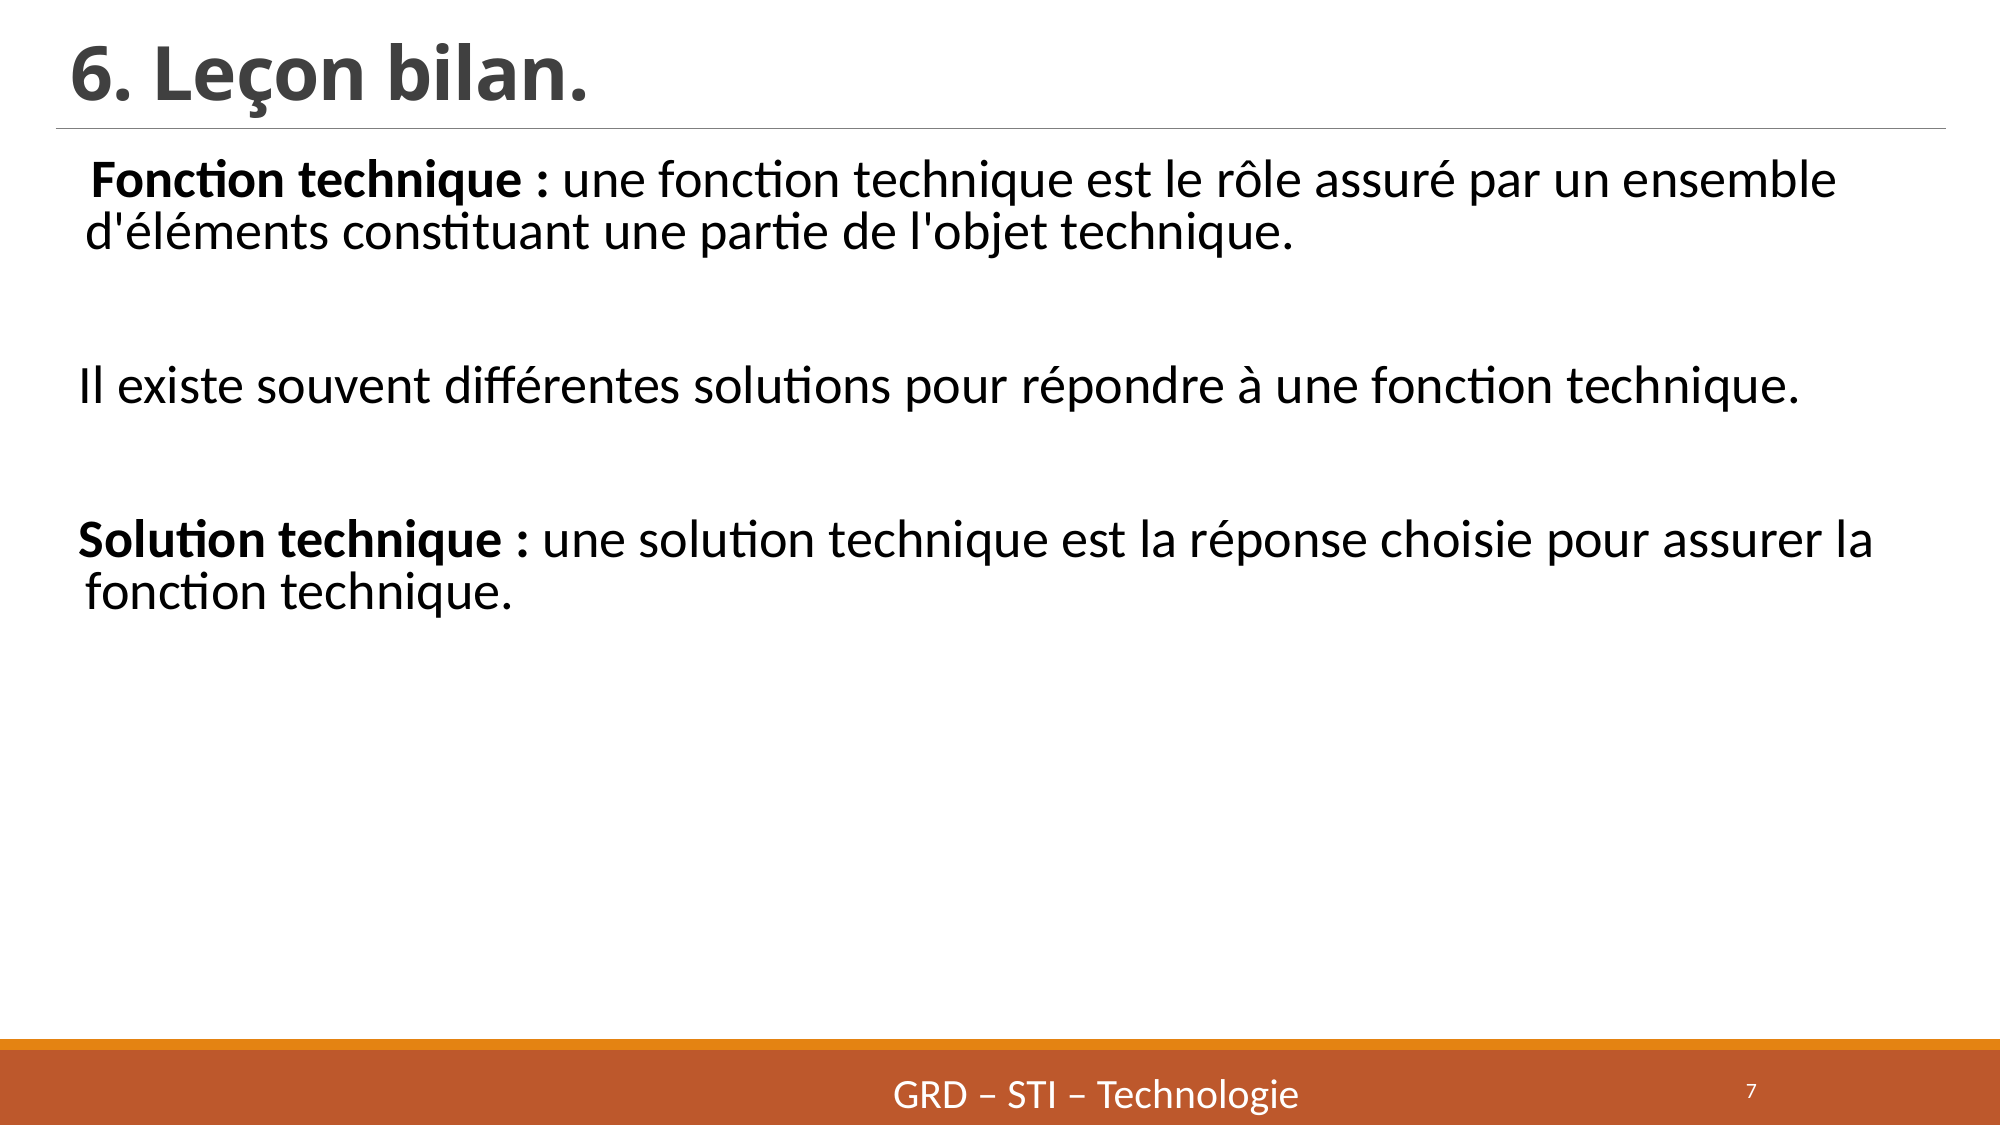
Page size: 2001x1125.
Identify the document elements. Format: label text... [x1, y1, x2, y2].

title 6. Leçon bilan. [55, 0, 1949, 124]
list Fonction technique : une fonction technique est le rôle assuré par un ensemble d'éléments constituant une partie de l'objet technique. Il existe souvent différentes solutions pour répondre à une fonction technique. Solution technique : une solution technique est la réponse choisie pour assurer la fonction technique. [55, 148, 1949, 733]
